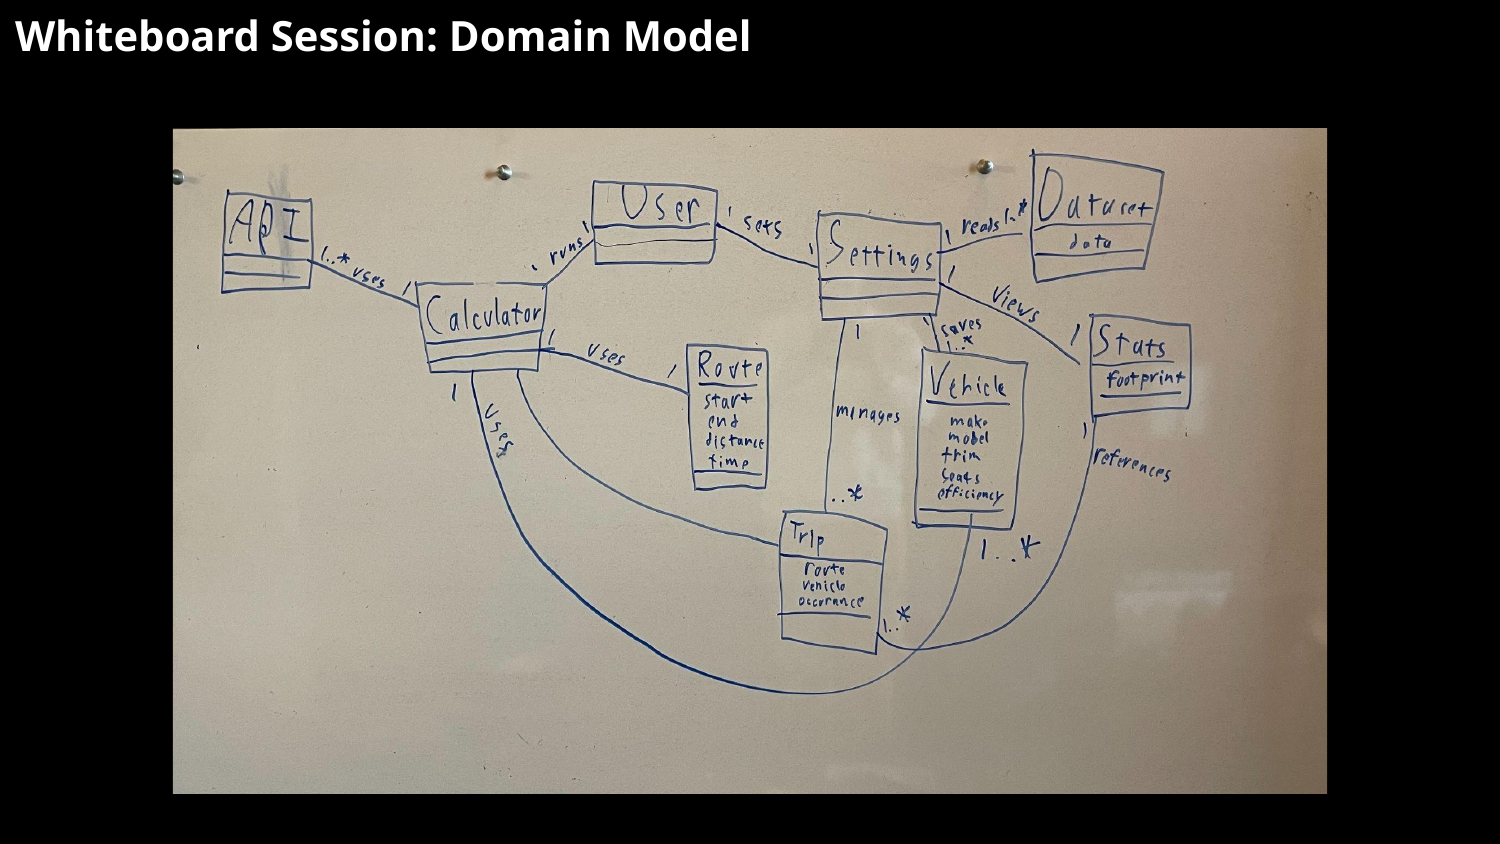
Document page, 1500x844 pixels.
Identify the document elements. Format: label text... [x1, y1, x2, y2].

title Whiteboard Session: Domain Model [0, 0, 1398, 94]
picture [172, 128, 1328, 794]
